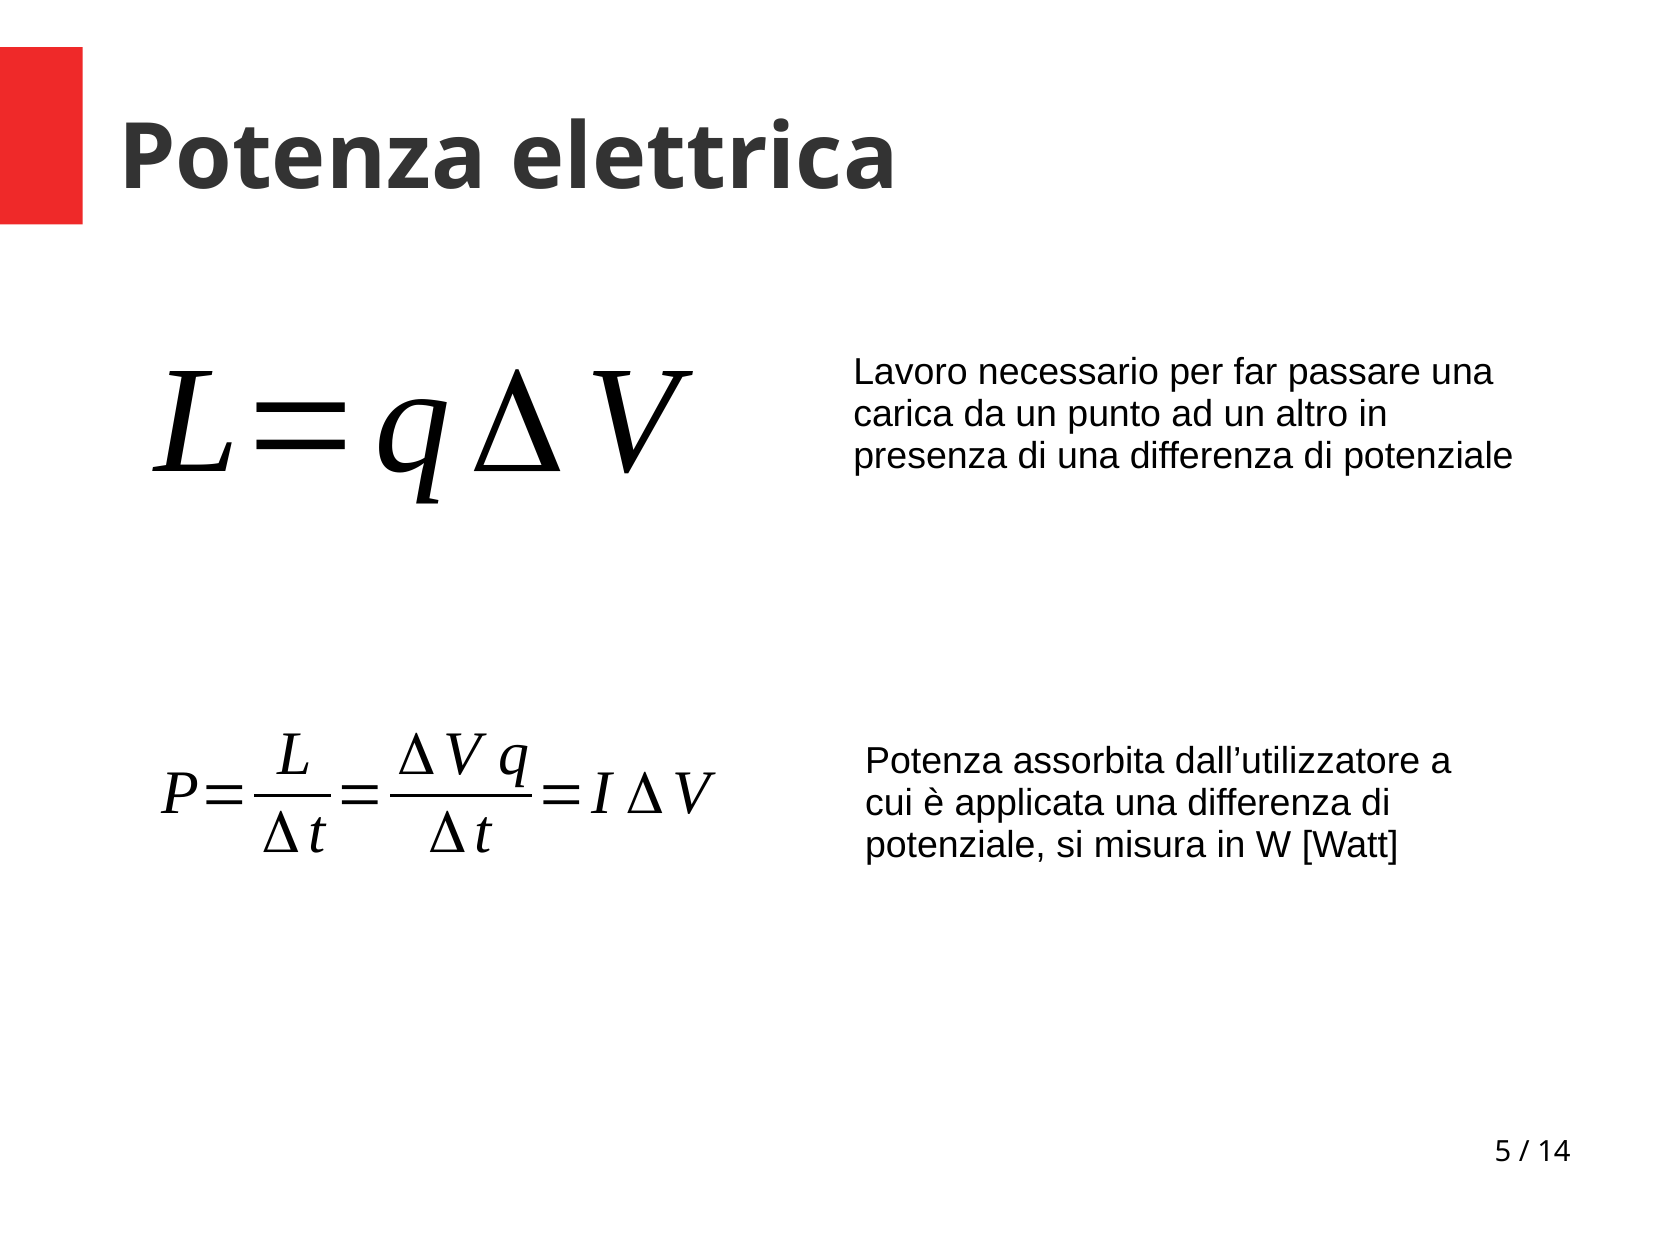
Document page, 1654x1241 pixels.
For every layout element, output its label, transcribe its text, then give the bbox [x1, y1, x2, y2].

text_box Lavoro necessario per far passare una carica da un punto ad un altro in presenza di una differenza di potenziale [838, 343, 1548, 485]
chart [106, 337, 742, 508]
chart [141, 720, 736, 868]
text_box Potenza assorbita dall’utilizzatore a cui è applicata una differenza di potenziale, si misura in W [Watt] [850, 732, 1524, 874]
title Potenza elettrica [118, 49, 1571, 257]
